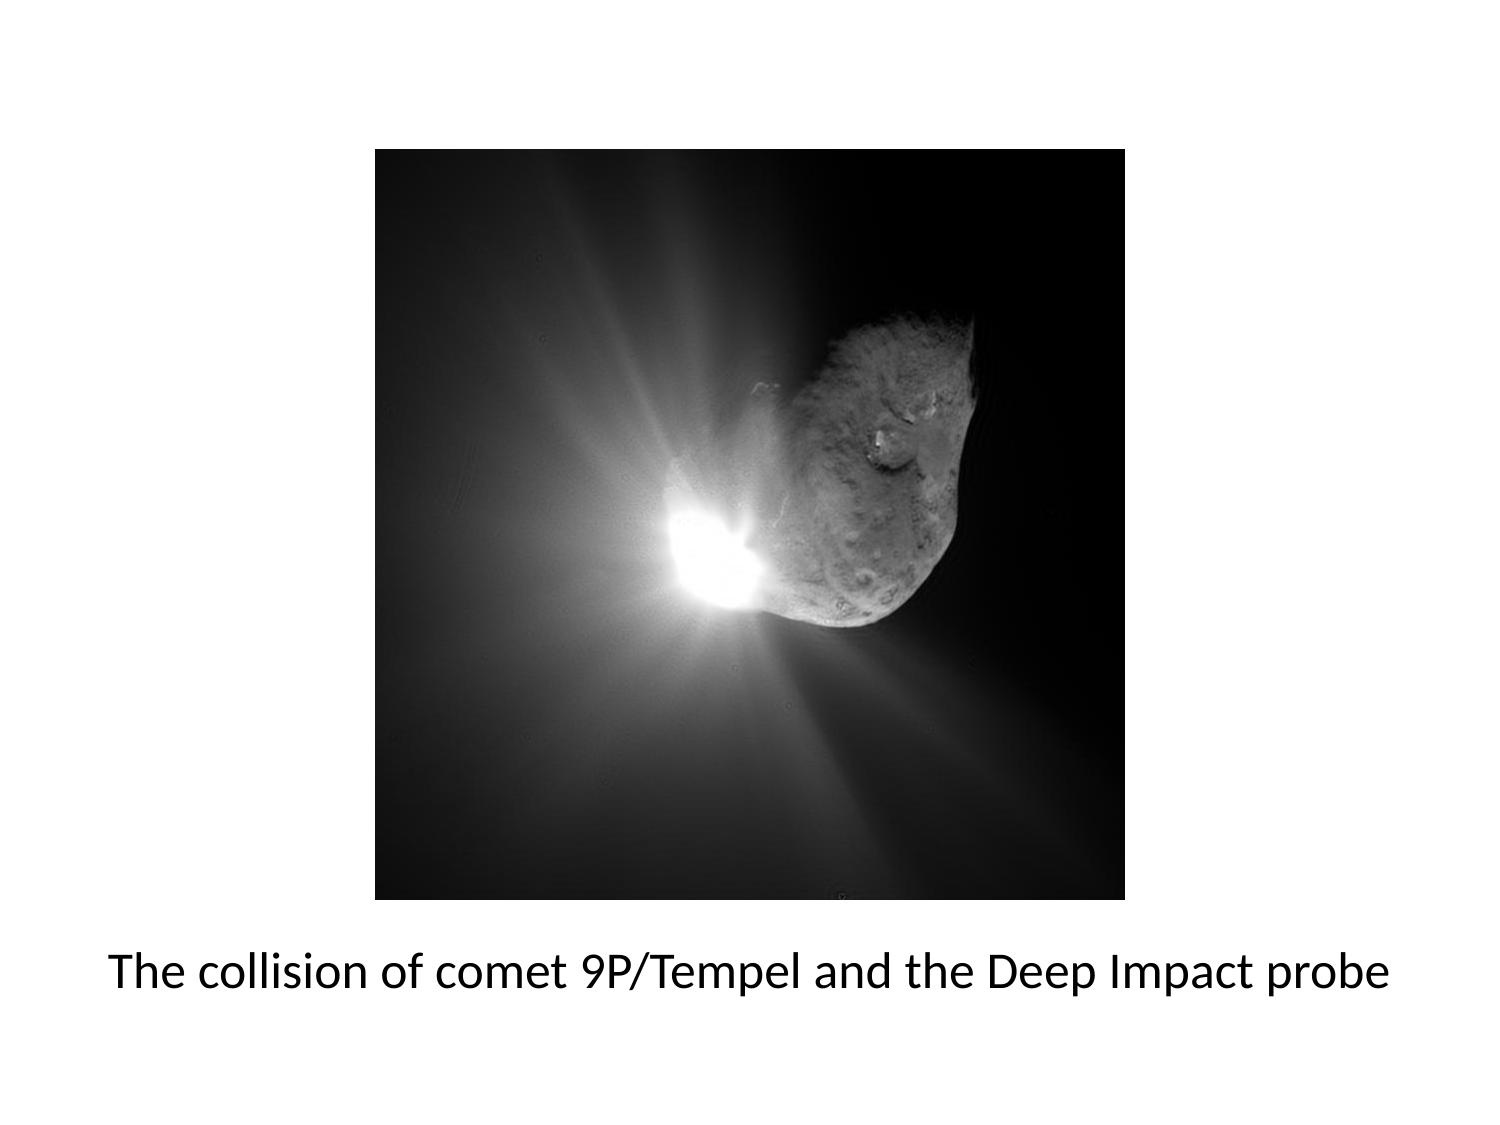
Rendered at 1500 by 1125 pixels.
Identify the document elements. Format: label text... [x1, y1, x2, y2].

picture [375, 149, 1125, 900]
text_box The collision of comet 9P/Tempel and the Deep Impact probe [93, 929, 1407, 1007]
